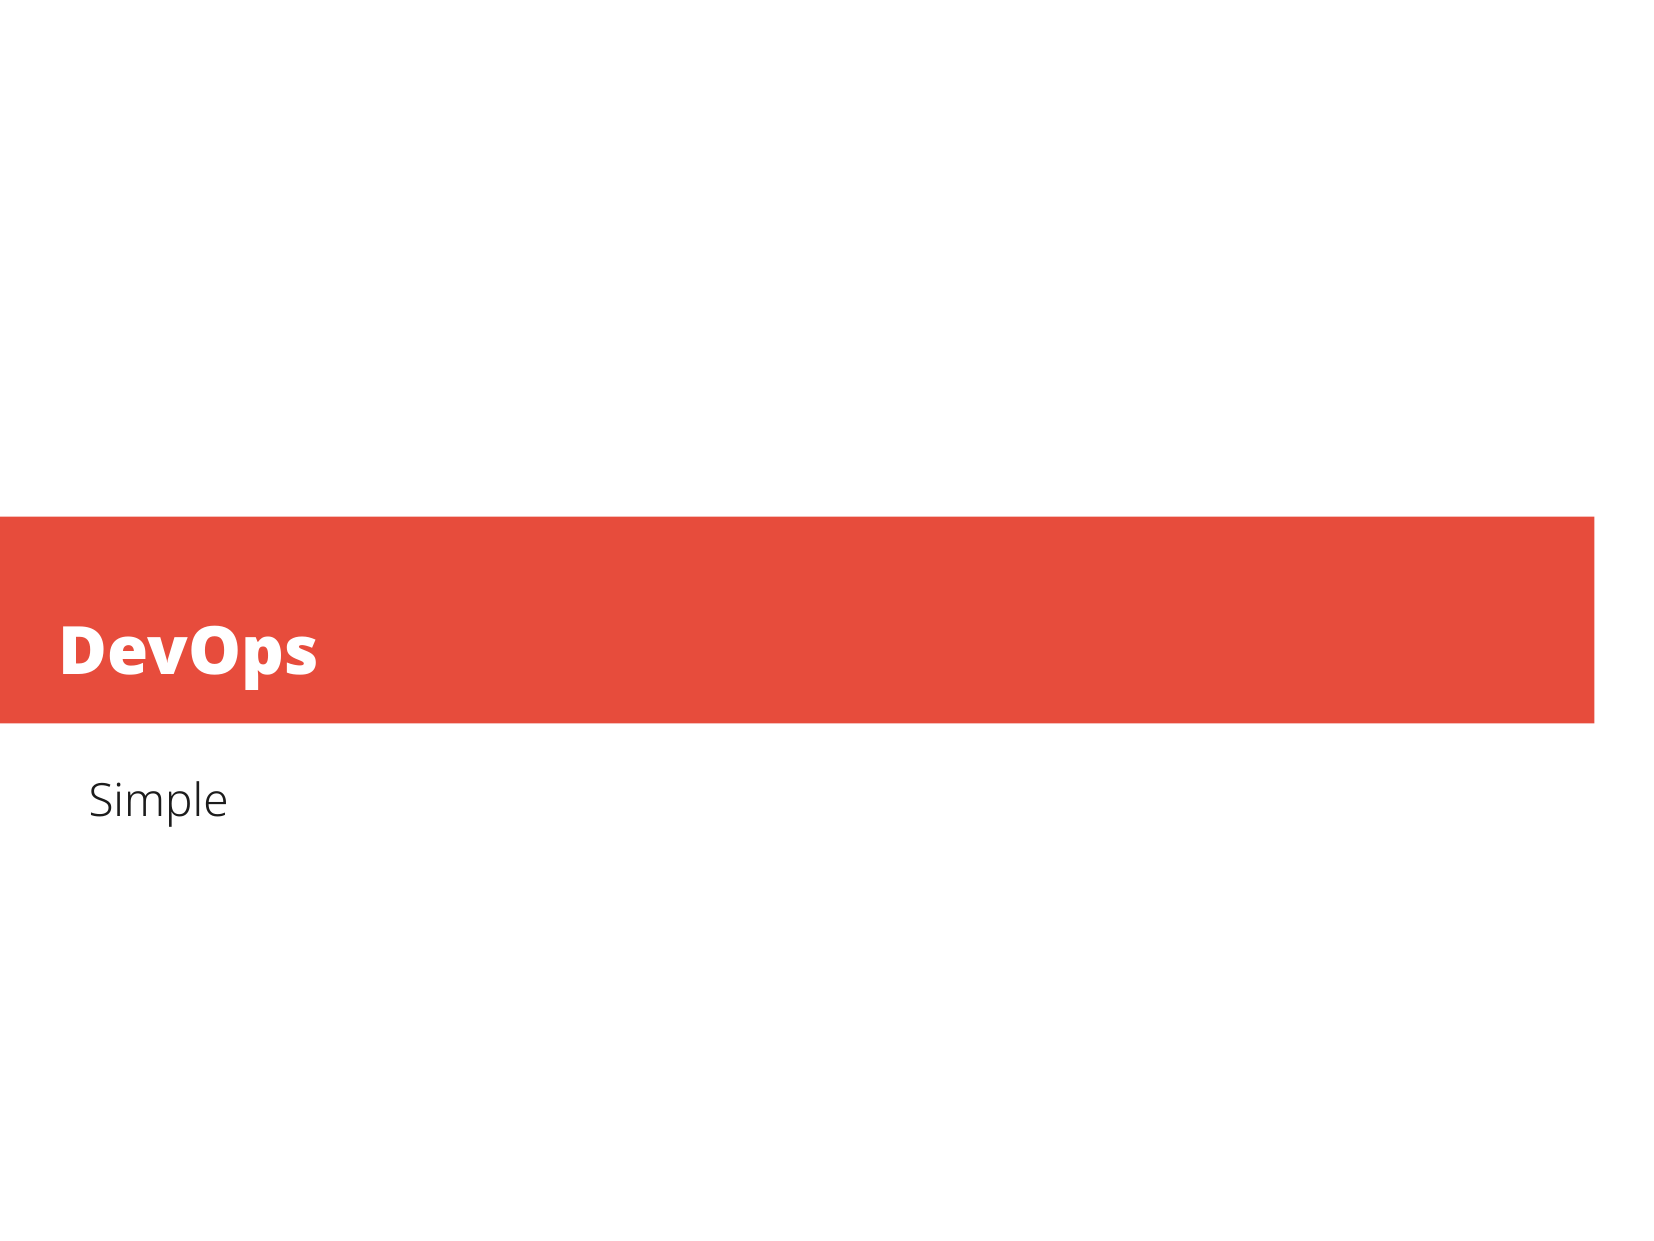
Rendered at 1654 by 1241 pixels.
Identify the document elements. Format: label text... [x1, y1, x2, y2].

title DevOps [59, 546, 1595, 694]
subtitle Simple [88, 767, 1595, 1182]
